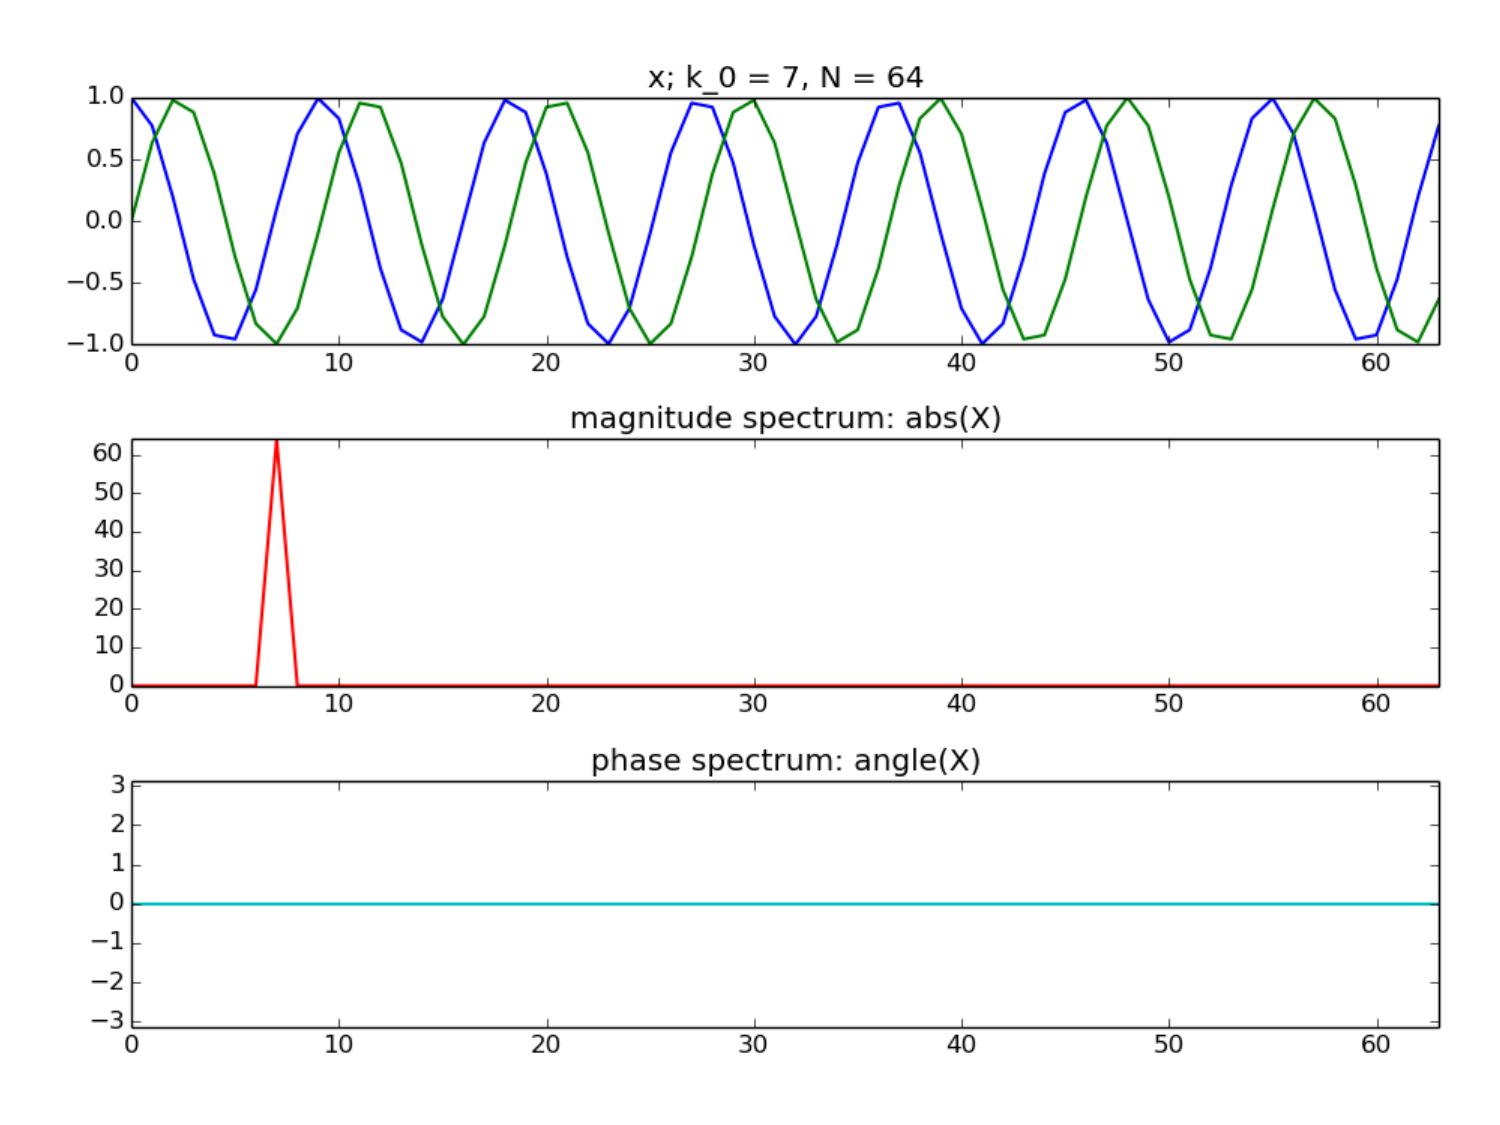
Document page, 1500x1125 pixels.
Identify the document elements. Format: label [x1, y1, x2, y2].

picture [40, 38, 1466, 1089]
